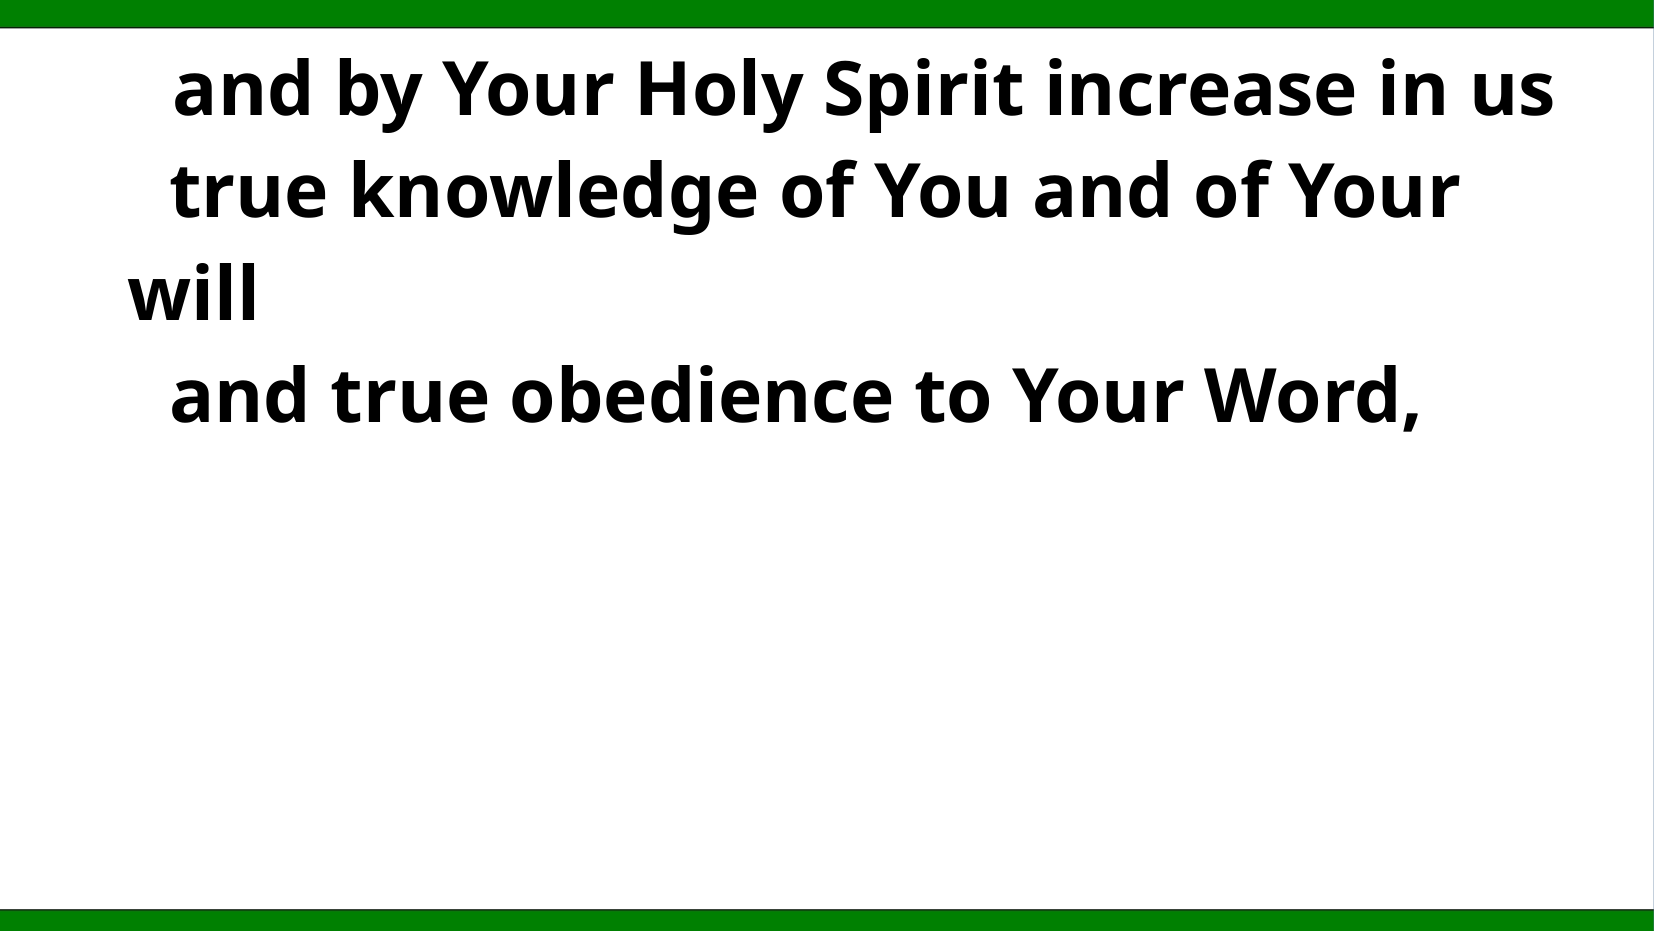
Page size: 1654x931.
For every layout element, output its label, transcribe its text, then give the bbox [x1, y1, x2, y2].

text_box and by Your Holy Spirit increase in us true knowledge of You and of Your will and true obedience to Your Word, [75, 27, 1576, 354]
picture [0, 0, 1654, 931]
